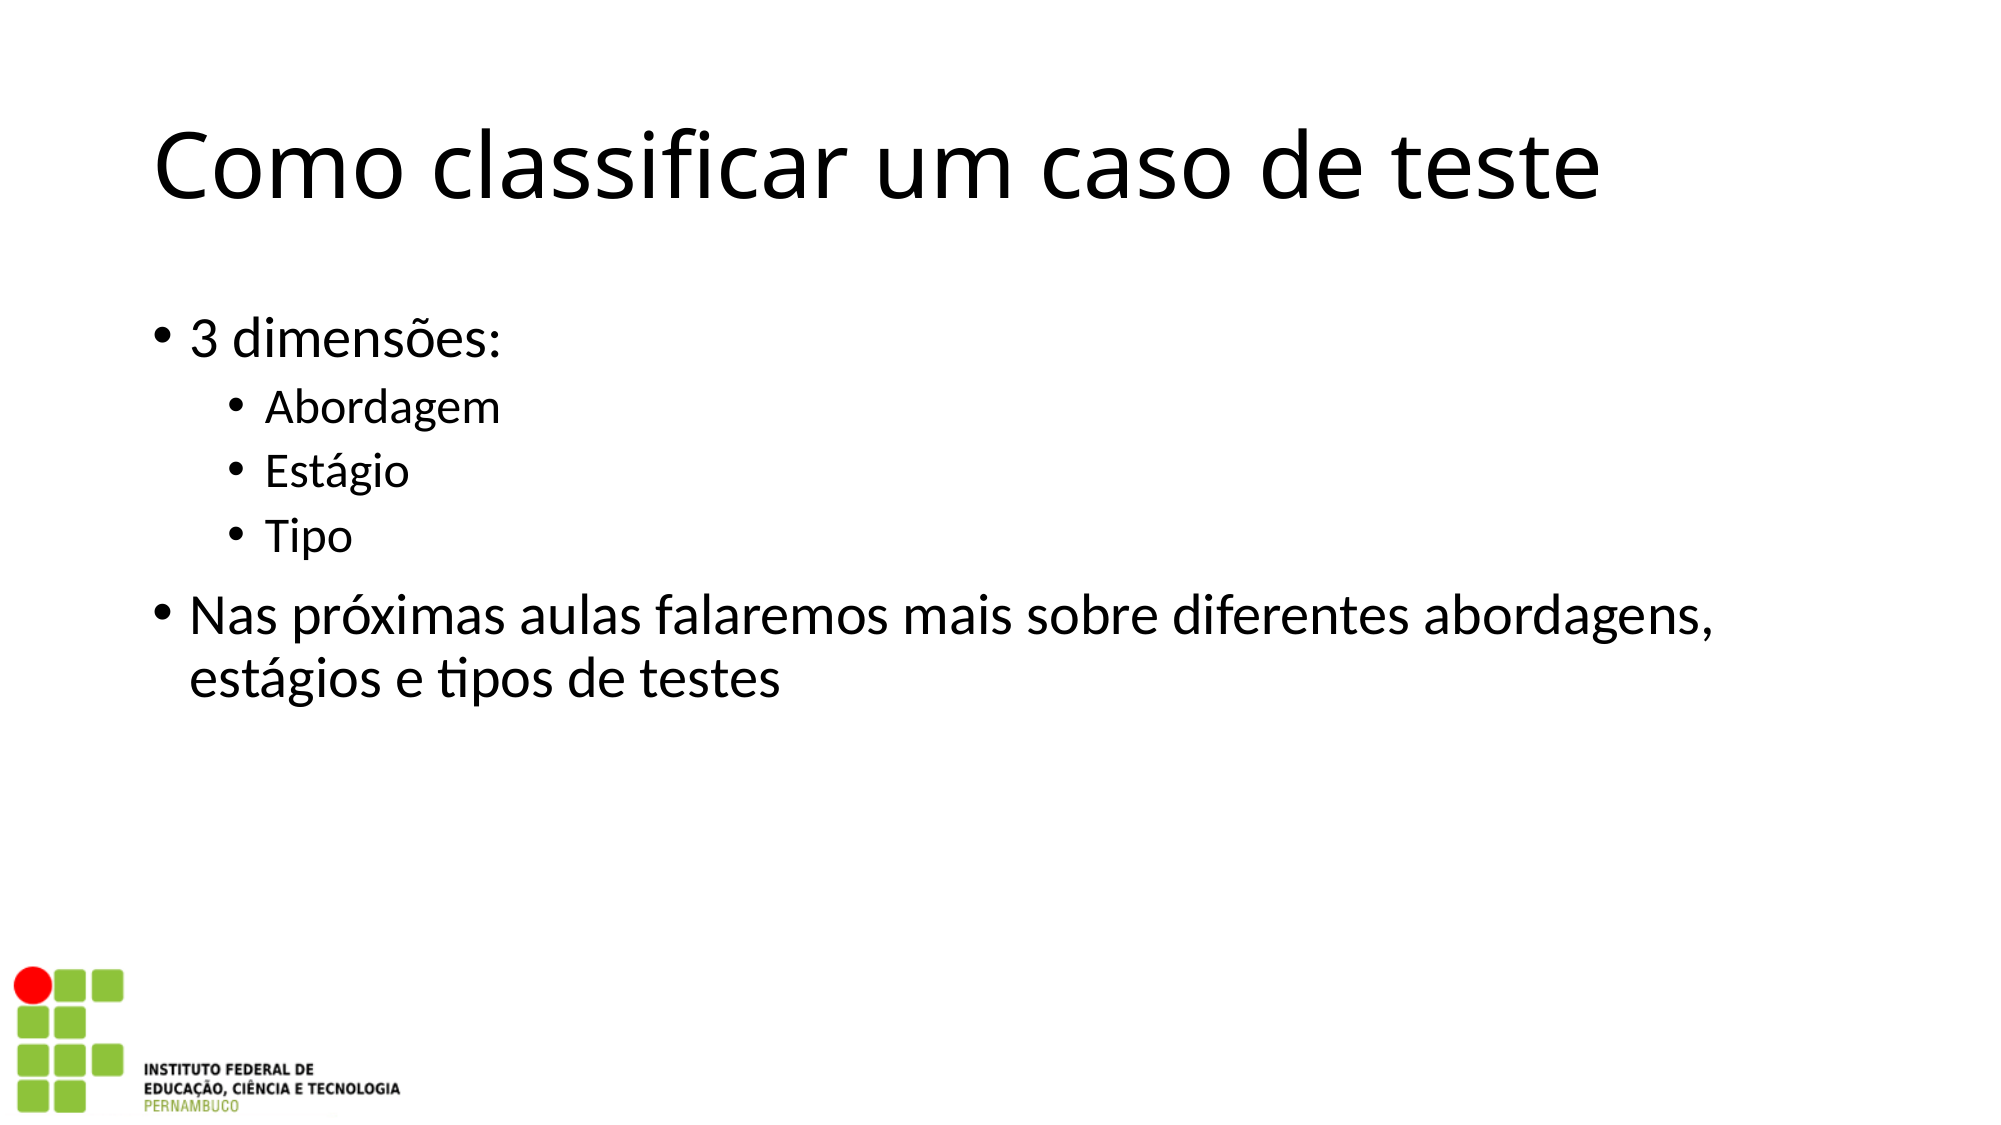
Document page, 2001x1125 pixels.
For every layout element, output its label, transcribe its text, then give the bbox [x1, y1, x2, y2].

list 3 dimensões: Abordagem Estágio Tipo Nas próximas aulas falaremos mais sobre diferentes abordagens, estágios e tipos de testes [137, 299, 1863, 1014]
picture [5, 959, 408, 1118]
title Como classificar um caso de teste [137, 59, 1863, 278]
